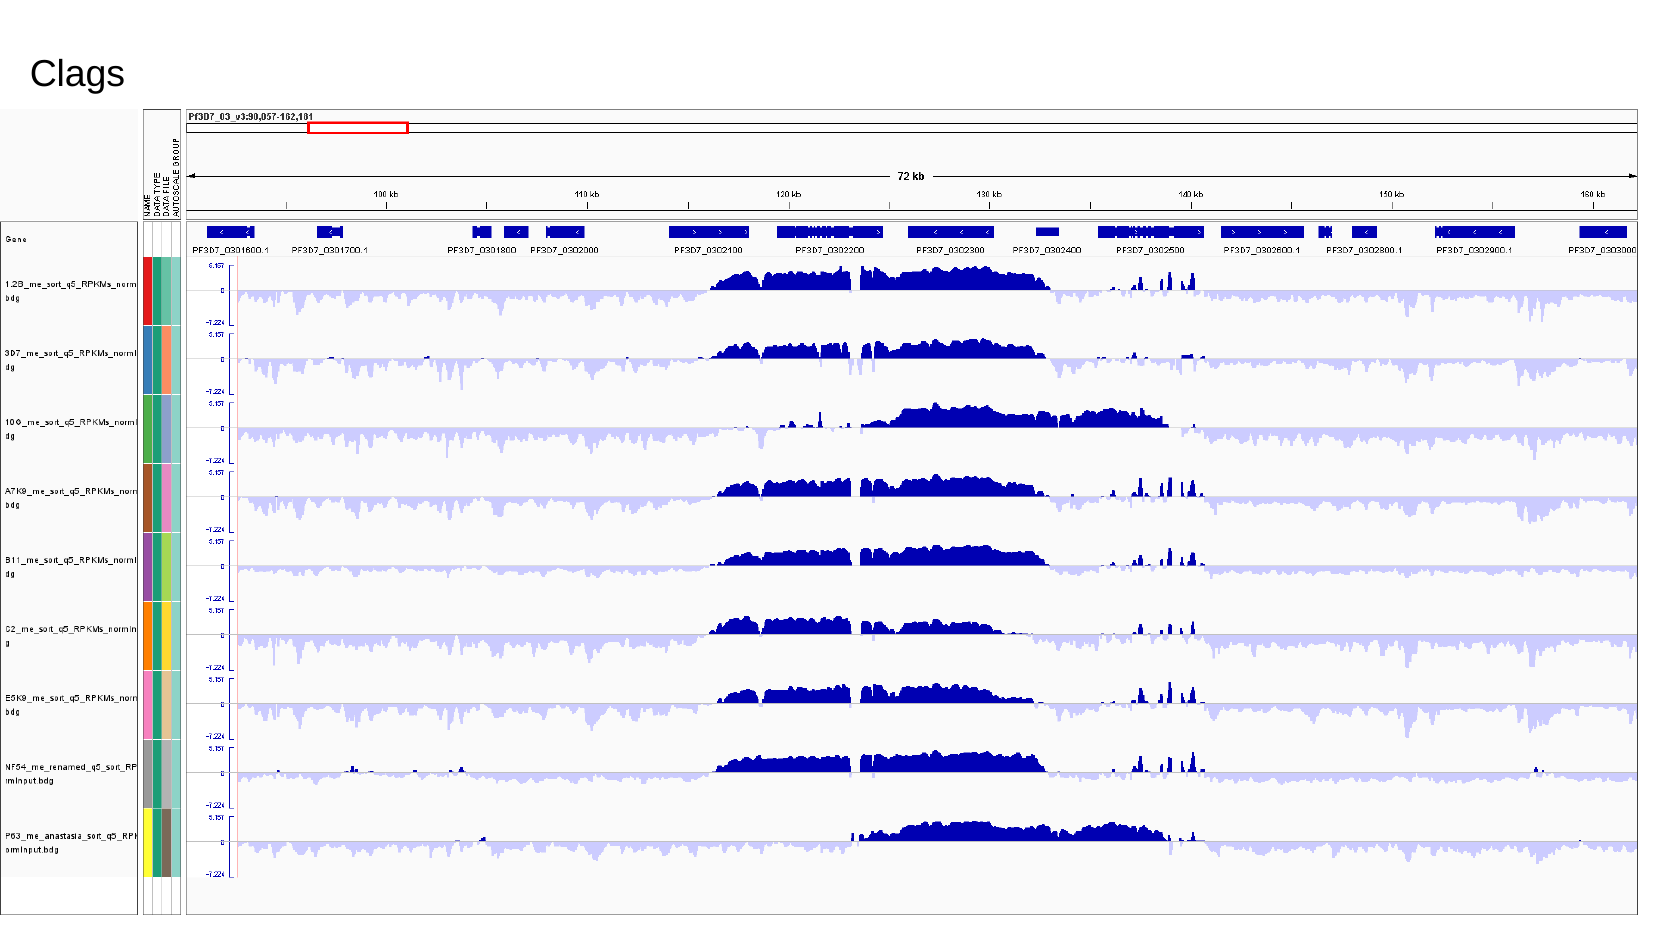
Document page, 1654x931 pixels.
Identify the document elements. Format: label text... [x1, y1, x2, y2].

picture [0, 109, 1654, 915]
text_box Clags [15, 45, 151, 114]
